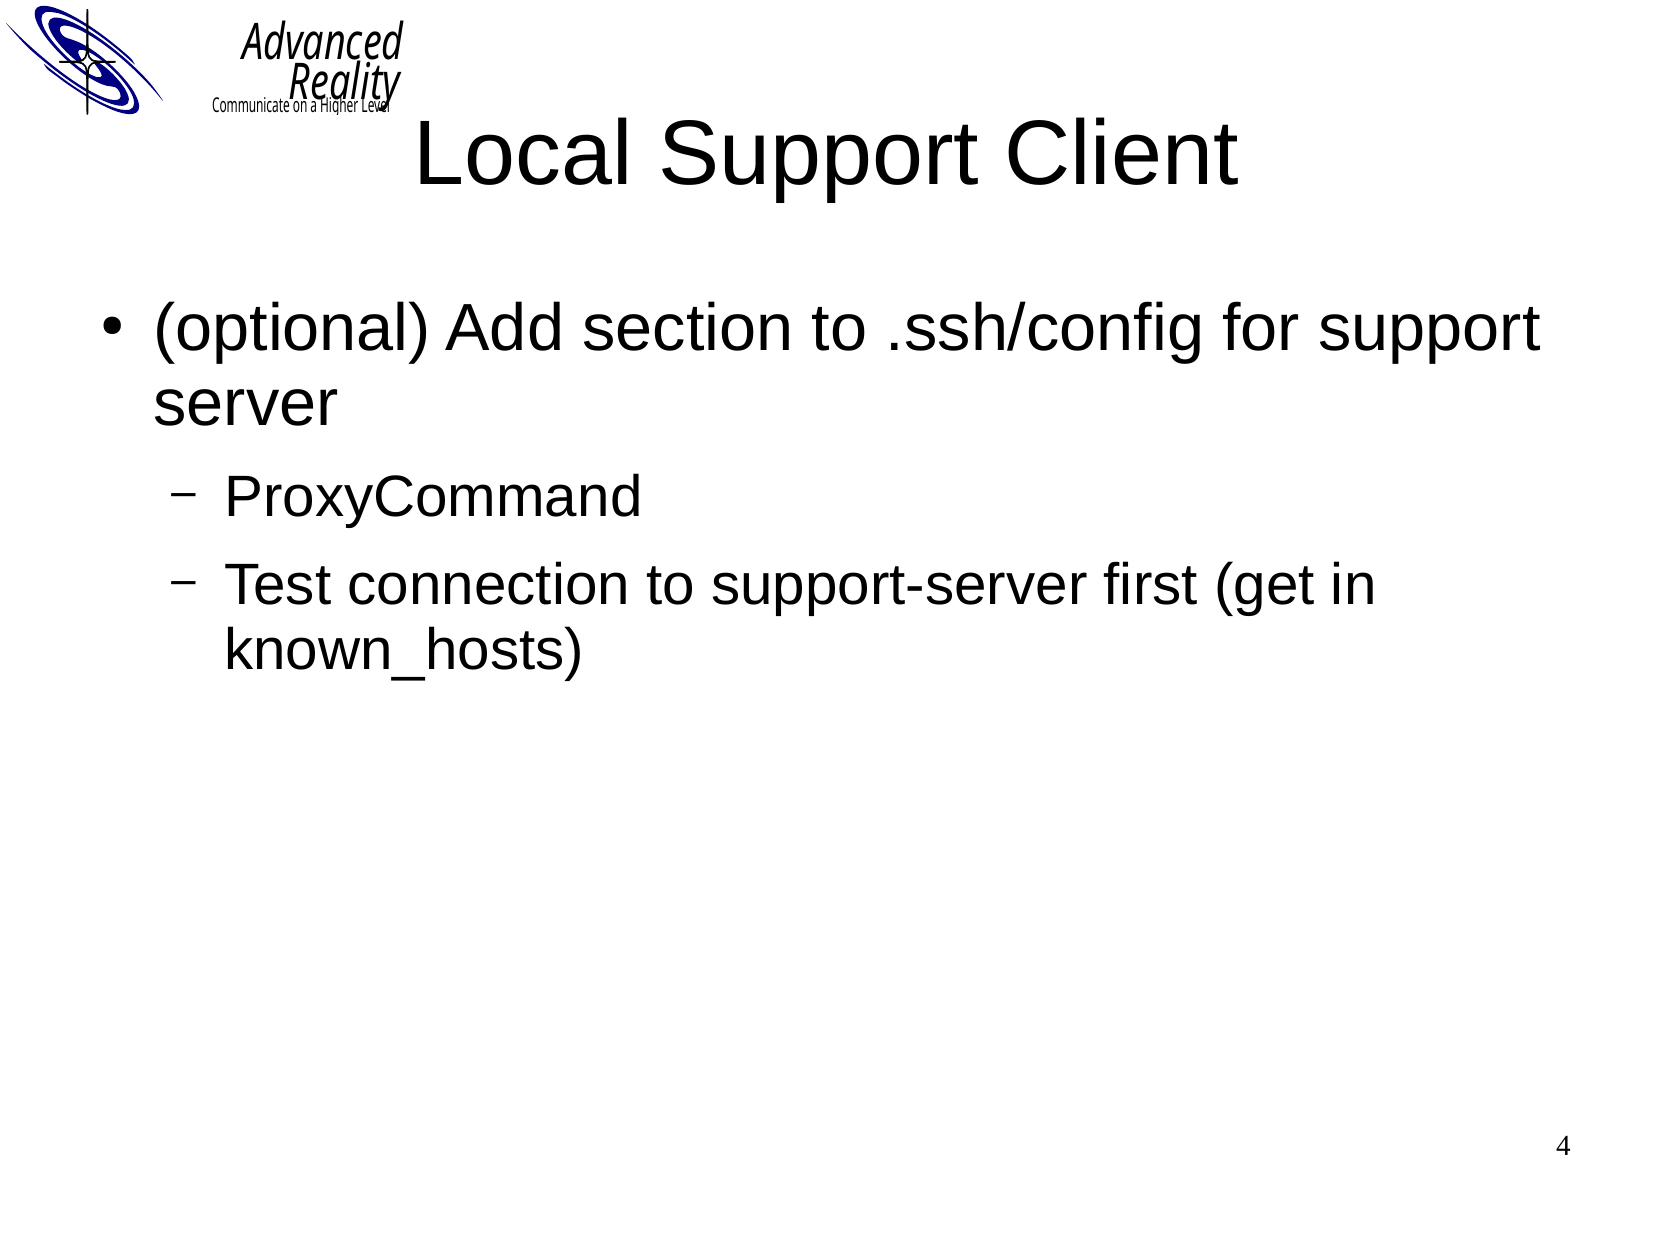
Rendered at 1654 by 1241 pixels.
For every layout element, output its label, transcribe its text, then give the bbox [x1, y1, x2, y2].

title Local Support Client [82, 49, 1571, 257]
list (optional) Add section to .ssh/config for support server ProxyCommand Test connection to support-server first (get in known_hosts) [82, 290, 1571, 1010]
